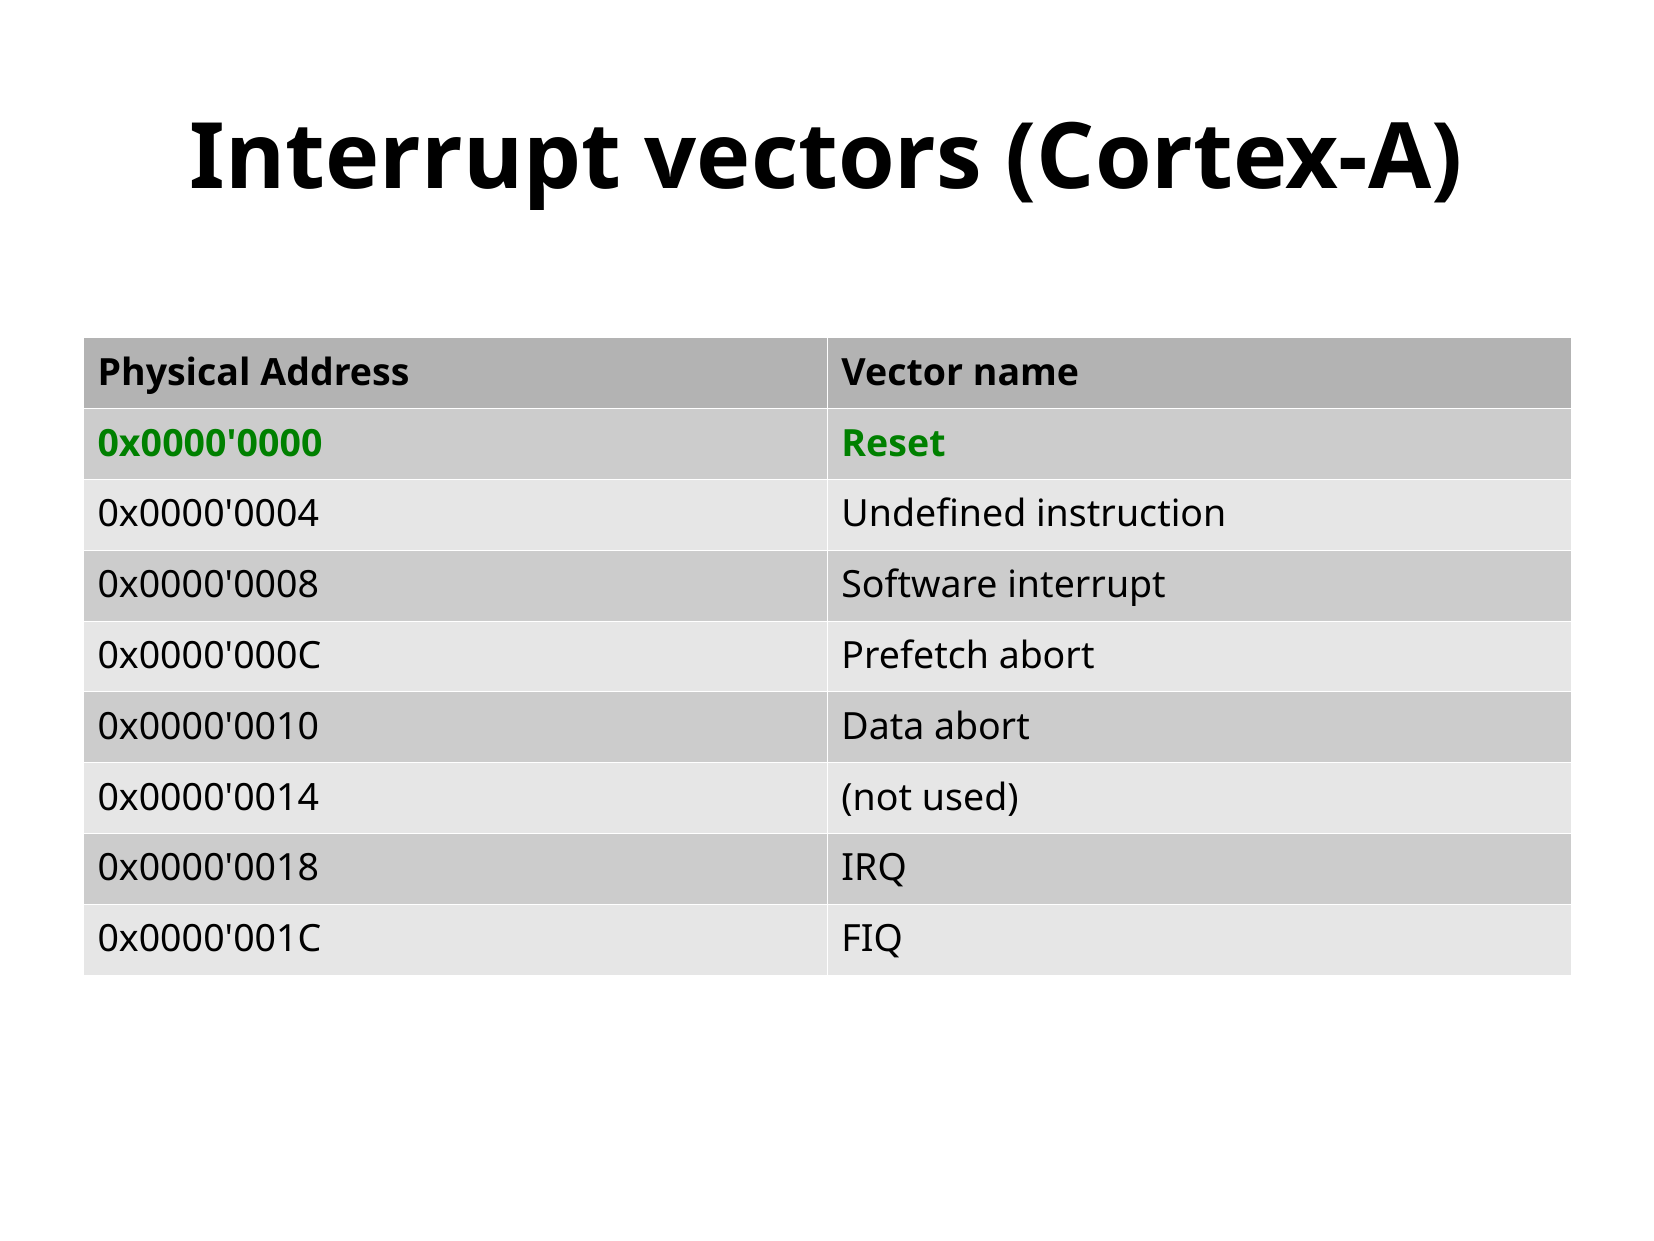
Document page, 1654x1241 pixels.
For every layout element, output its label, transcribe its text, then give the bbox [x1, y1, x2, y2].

table_cell Prefetch abort [828, 622, 1571, 691]
table_cell Undefined instruction [828, 480, 1571, 550]
table_cell 0x0000'001C [84, 905, 827, 975]
table_header Vector name [828, 338, 1571, 408]
table_header Physical Address [84, 338, 827, 408]
table_cell Software interrupt [828, 551, 1571, 621]
table_cell 0x0000'0018 [84, 834, 827, 904]
table_cell 0x0000'0014 [84, 763, 827, 833]
table_cell FIQ [828, 905, 1571, 975]
table_cell (not used) [828, 763, 1571, 833]
table_cell Reset [828, 409, 1571, 479]
table_cell 0x0000'0010 [84, 692, 827, 762]
table_cell 0x0000'000C [84, 622, 827, 691]
title Interrupt vectors (Cortex-A) [82, 49, 1571, 257]
table_cell IRQ [828, 834, 1571, 904]
table_cell 0x0000'0008 [84, 551, 827, 621]
table_cell 0x0000'0004 [84, 480, 827, 550]
table_cell Data abort [828, 692, 1571, 762]
table_cell 0x0000'0000 [84, 409, 827, 479]
